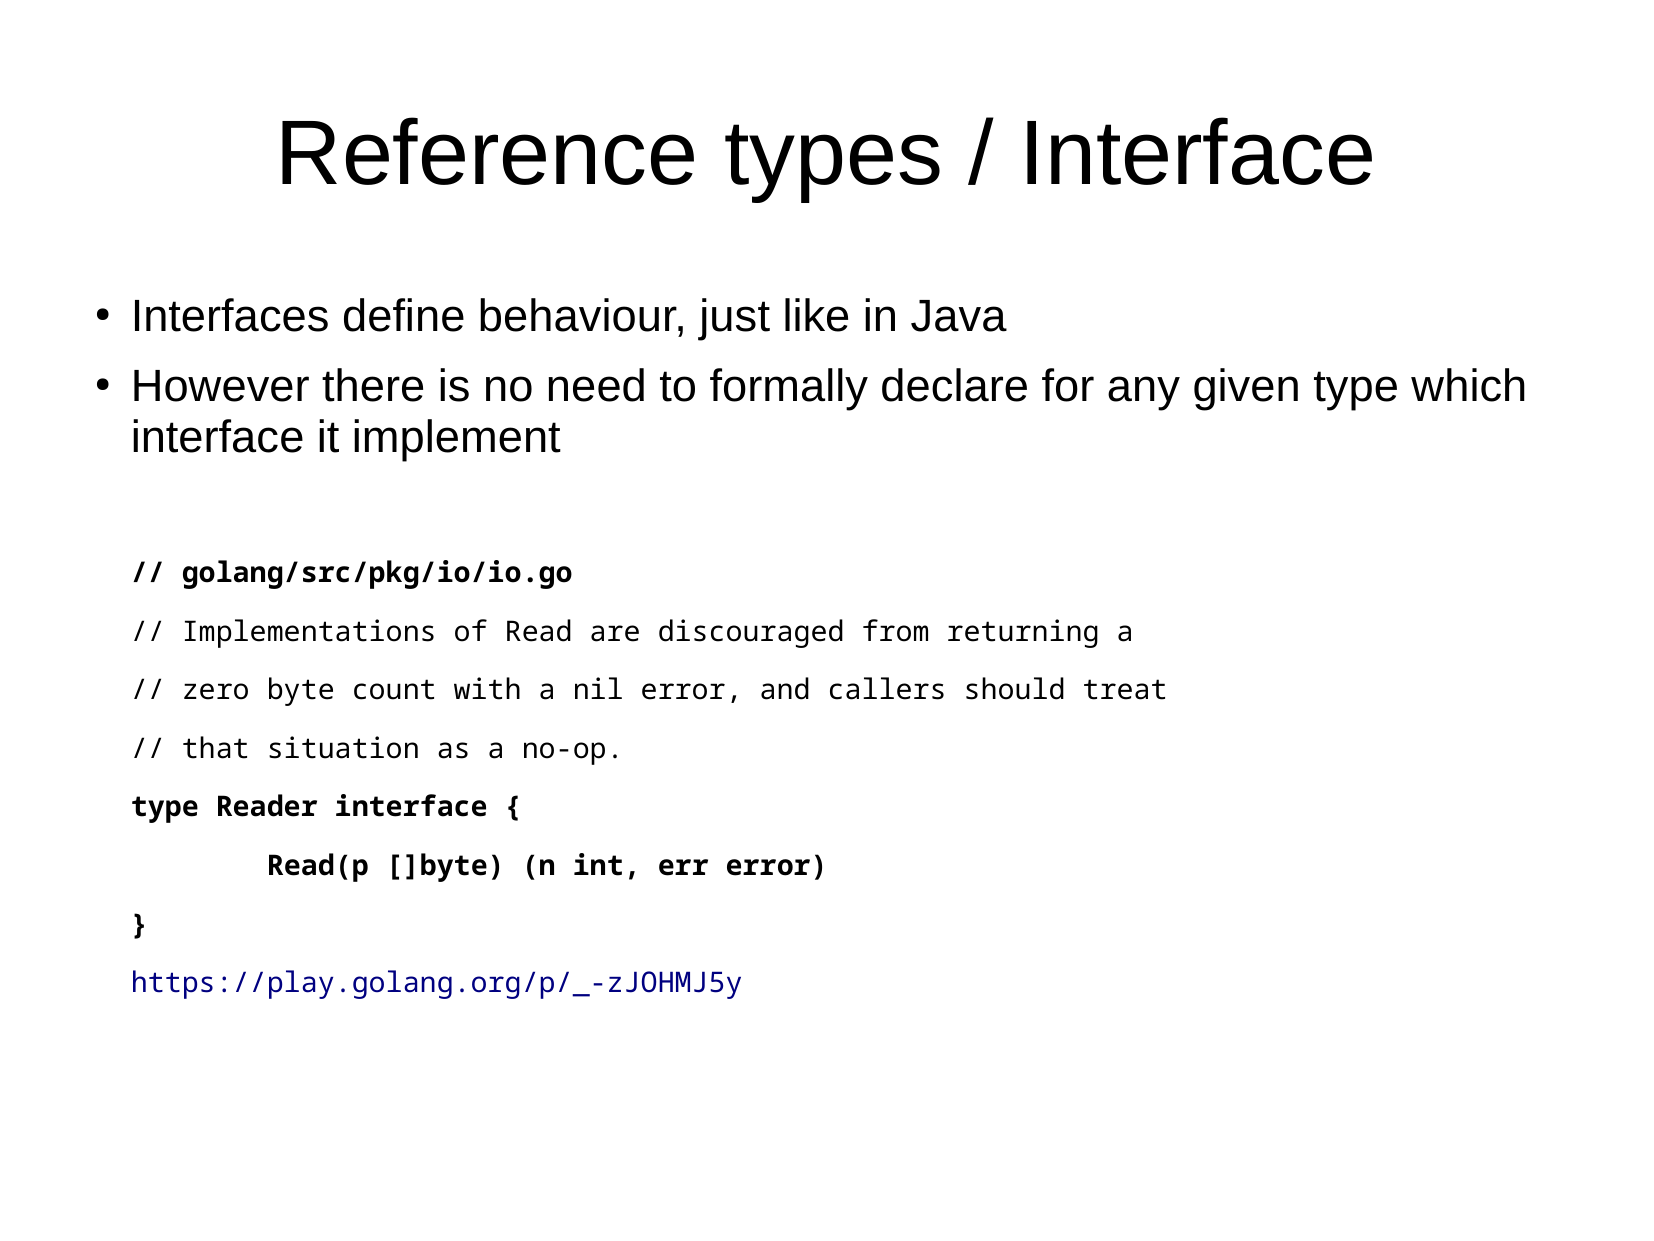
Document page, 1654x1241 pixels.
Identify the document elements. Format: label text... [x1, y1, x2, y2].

list Interfaces define behaviour, just like in Java However there is no need to formally declare for any given type which interface it implement // golang/src/pkg/io/io.go // Implementations of Read are discouraged from returning a // zero byte count with a nil error, and callers should treat // that situation as a no-op. type Reader interface { Read(p []byte) (n int, err error) } https://play.golang.org/p/_-zJOHMJ5y [82, 290, 1571, 1010]
title Reference types / Interface [82, 49, 1571, 257]
